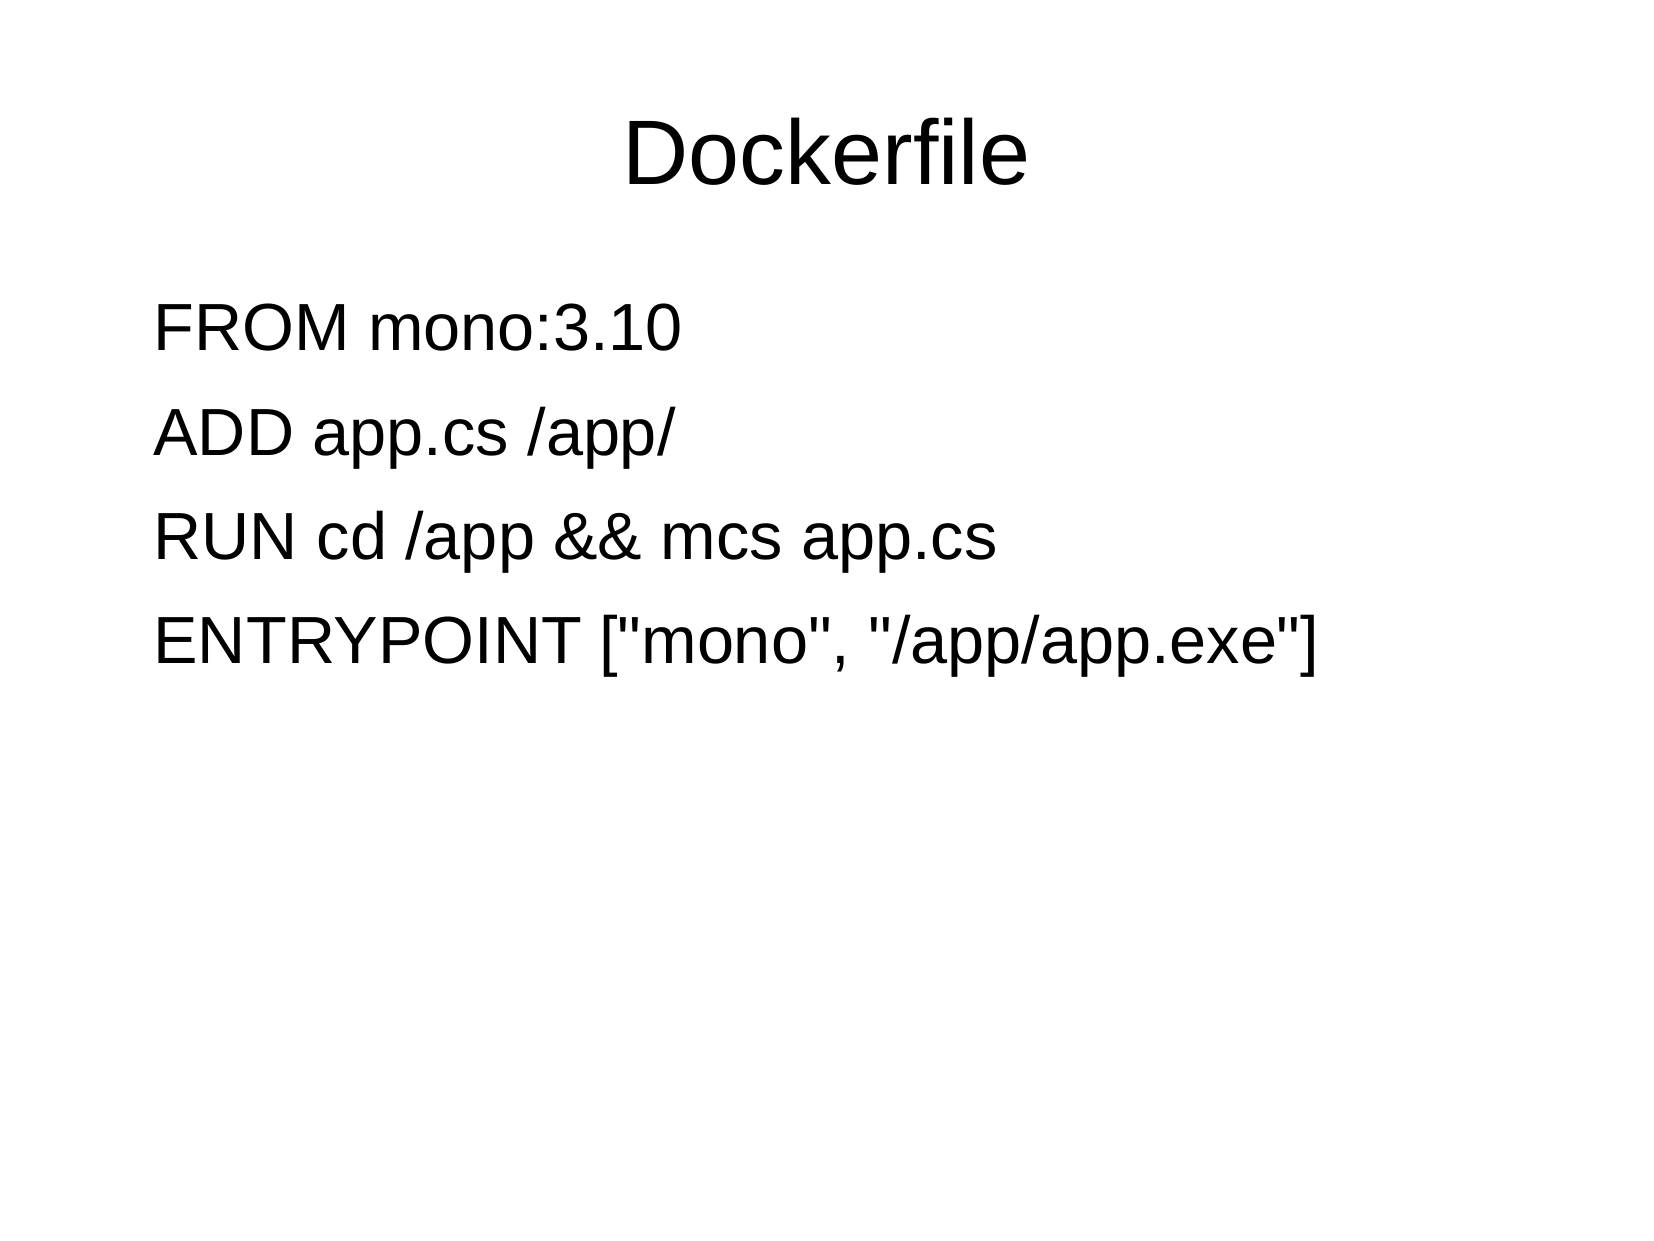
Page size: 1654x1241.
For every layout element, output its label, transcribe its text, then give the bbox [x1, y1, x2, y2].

list FROM mono:3.10 ADD app.cs /app/ RUN cd /app && mcs app.cs ENTRYPOINT ["mono", "/app/app.exe"] [82, 290, 1571, 1010]
title Dockerfile [82, 49, 1571, 257]
